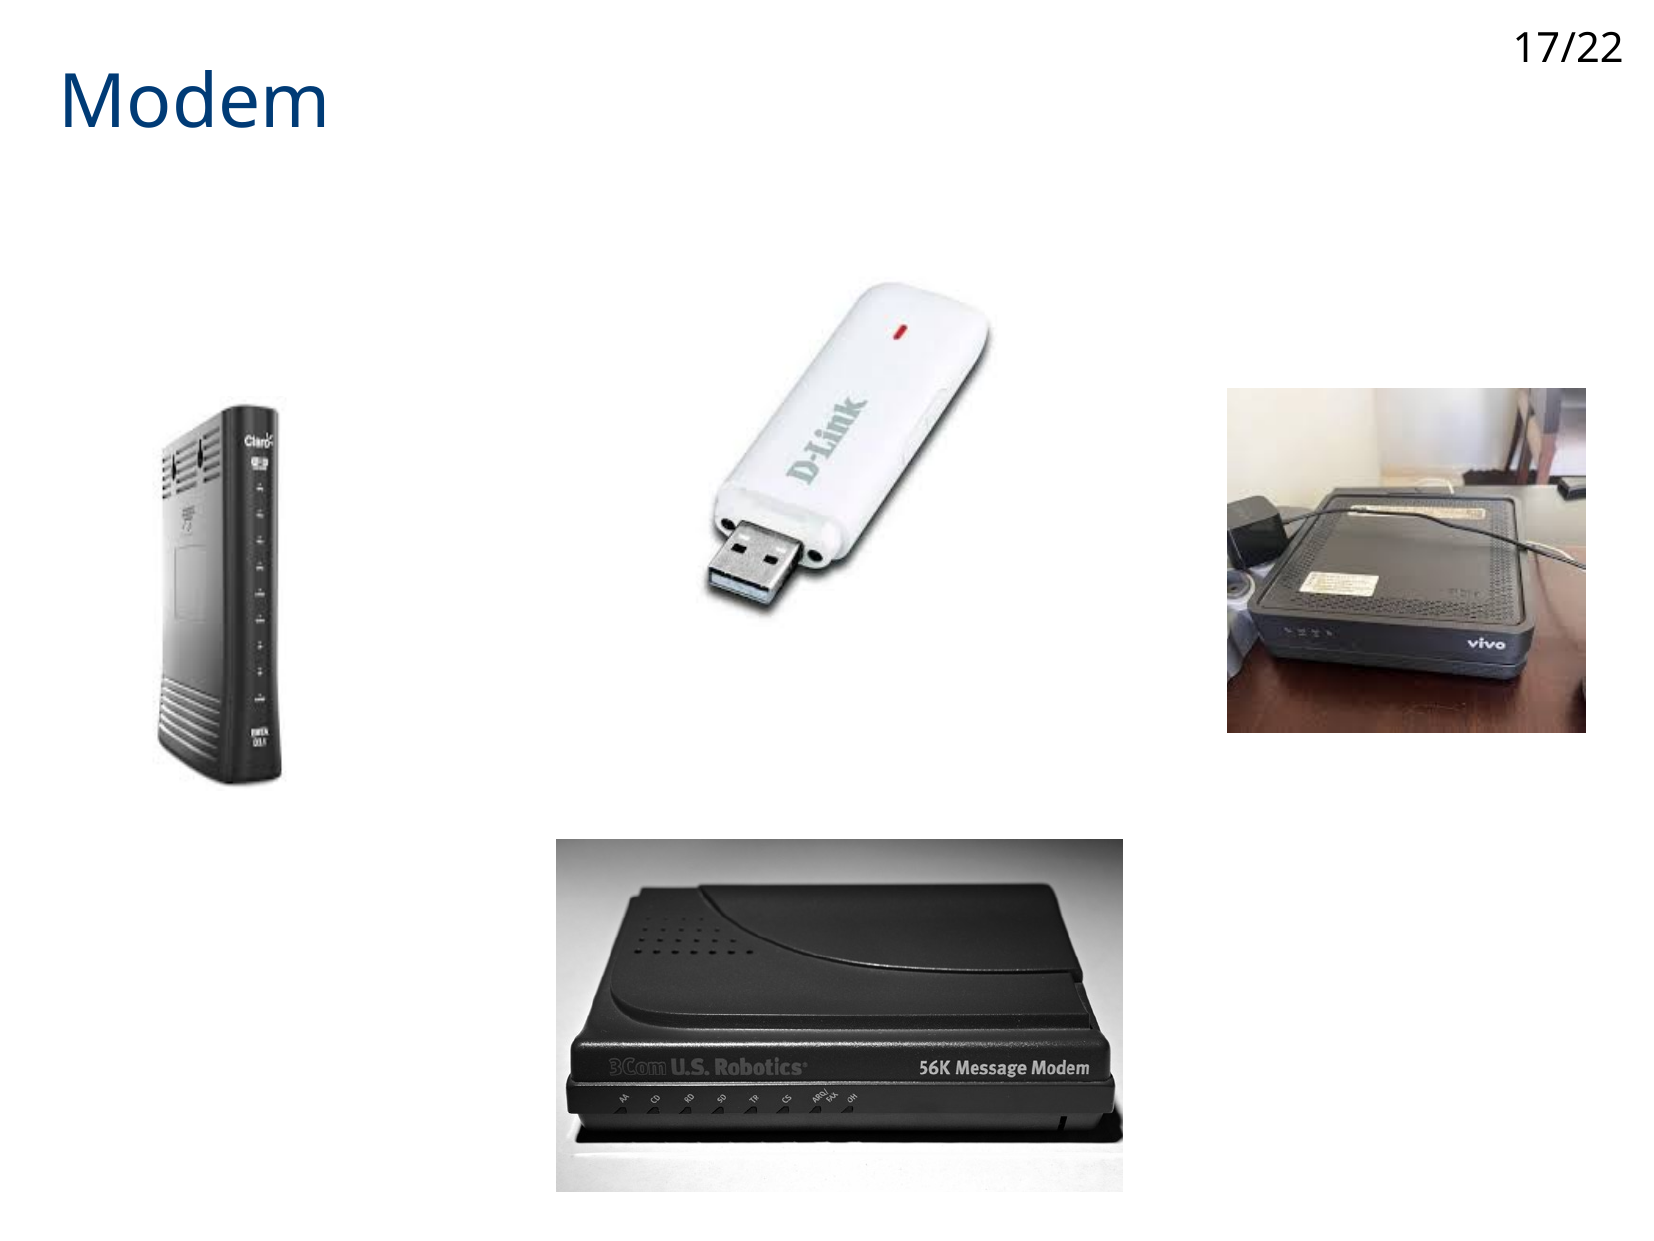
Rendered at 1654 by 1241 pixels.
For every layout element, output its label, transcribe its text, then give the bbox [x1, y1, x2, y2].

picture [556, 839, 1123, 1192]
title Modem [59, 47, 1625, 166]
picture [86, 396, 360, 791]
picture [1227, 388, 1586, 733]
picture [684, 265, 1013, 641]
